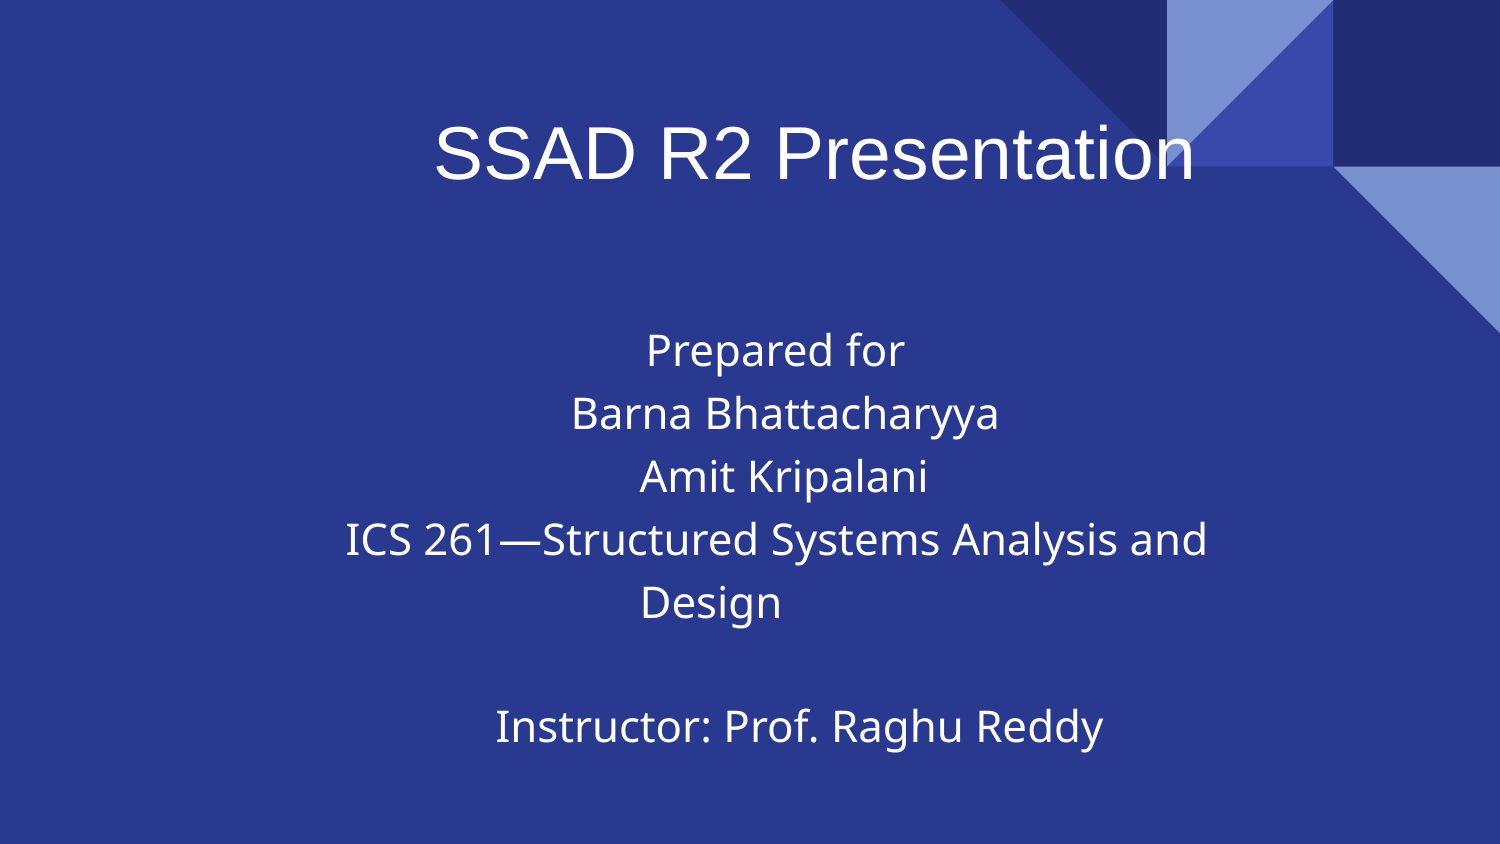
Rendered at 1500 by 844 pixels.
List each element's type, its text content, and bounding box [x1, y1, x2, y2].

title SSAD R2 Presentation [118, 71, 1468, 210]
subtitle Prepared for Barna Bhattacharyya Amit Kripalani ICS 261—Structured Systems Analysis and Design Instructor: Prof. Raghu Reddy [105, 297, 1455, 734]
